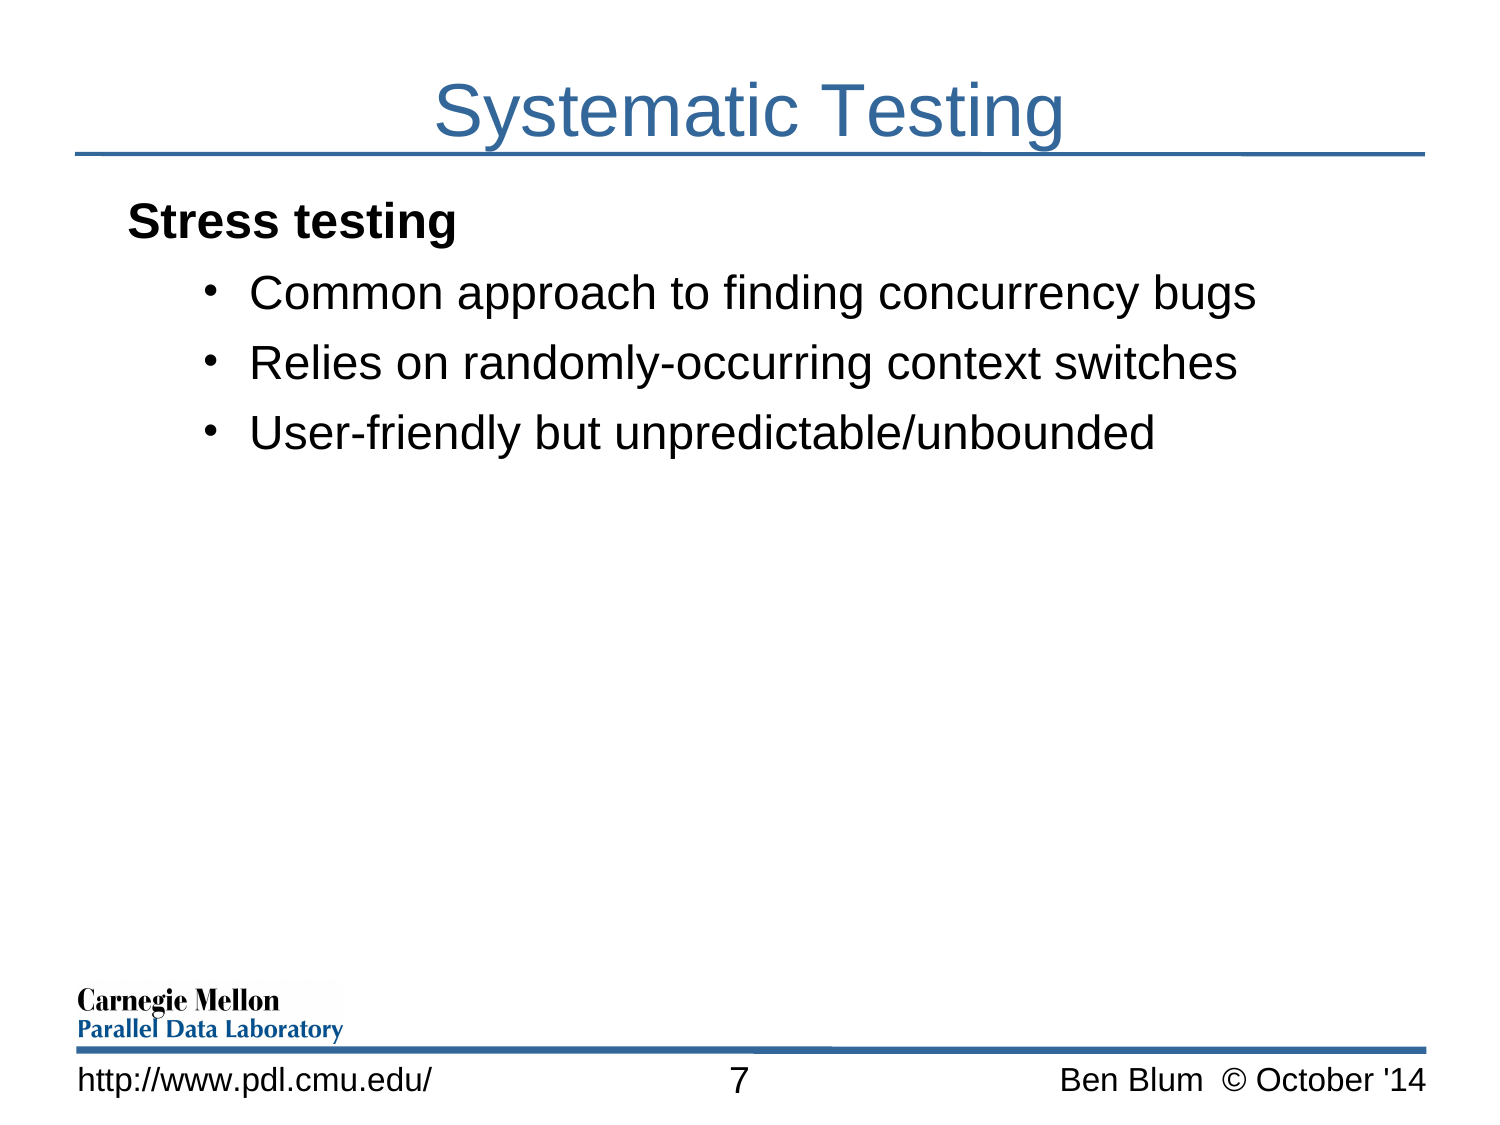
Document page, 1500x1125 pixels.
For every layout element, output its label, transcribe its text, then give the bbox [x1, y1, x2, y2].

list Stress testing Common approach to finding concurrency bugs Relies on randomly-occurring context switches User-friendly but unpredictable/unbounded [112, 181, 1426, 938]
title Systematic Testing [112, 49, 1388, 163]
picture [77, 979, 343, 1044]
